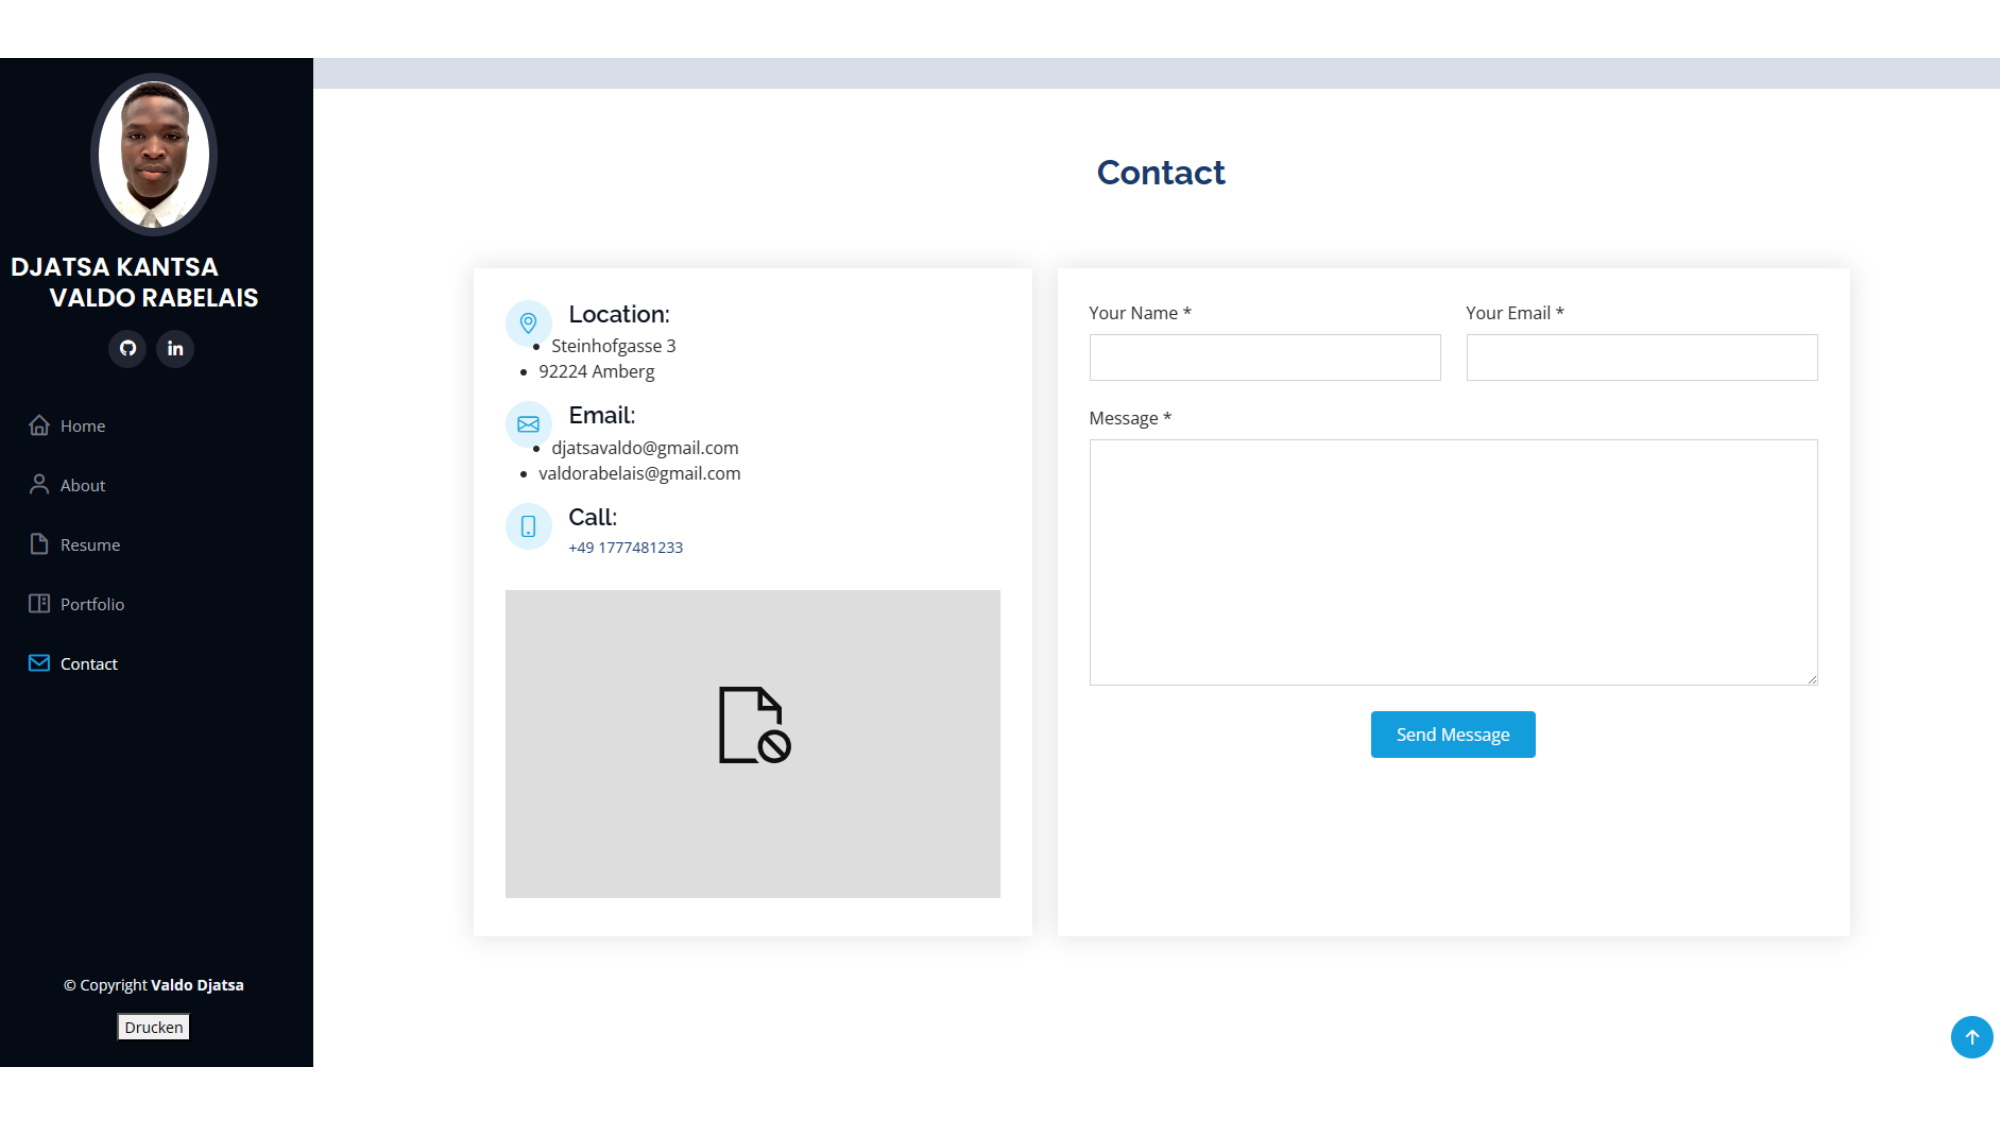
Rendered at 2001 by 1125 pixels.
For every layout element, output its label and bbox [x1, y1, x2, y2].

picture [0, 58, 2000, 1067]
